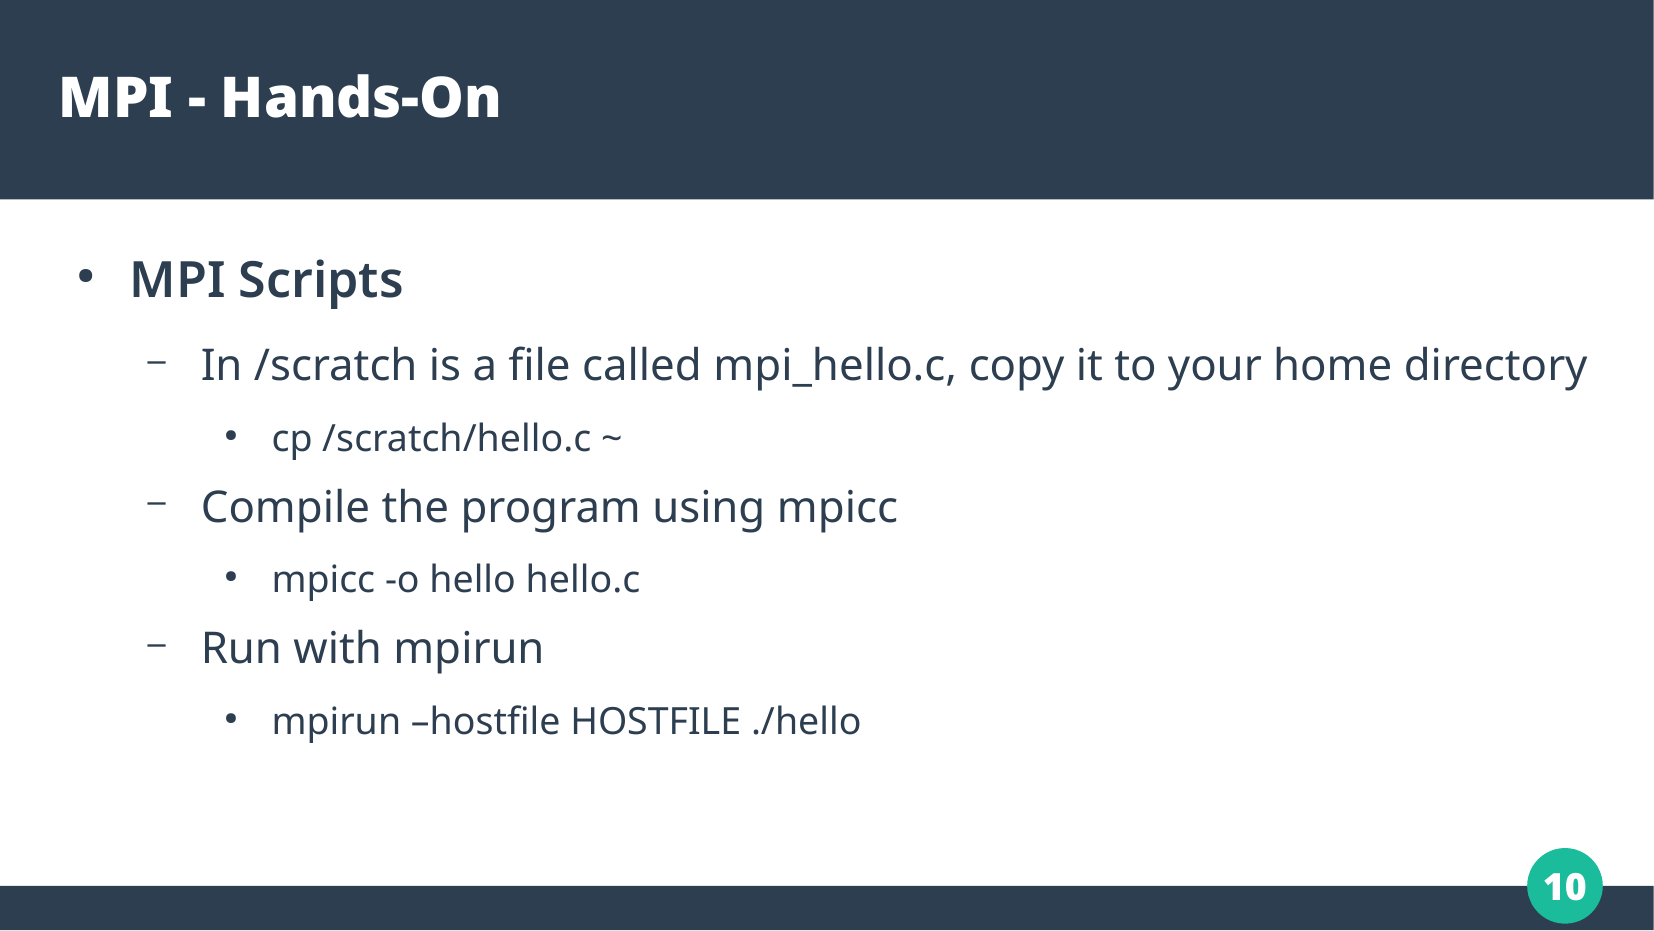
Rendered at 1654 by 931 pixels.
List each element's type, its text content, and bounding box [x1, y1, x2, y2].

list MPI Scripts In /scratch is a file called mpi_hello.c, copy it to your home directory cp /scratch/hello.c ~ Compile the program using mpicc mpicc -o hello hello.c Run with mpirun mpirun –hostfile HOSTFILE ./hello [59, 243, 1595, 864]
title MPI - Hands-On [59, 37, 1595, 156]
